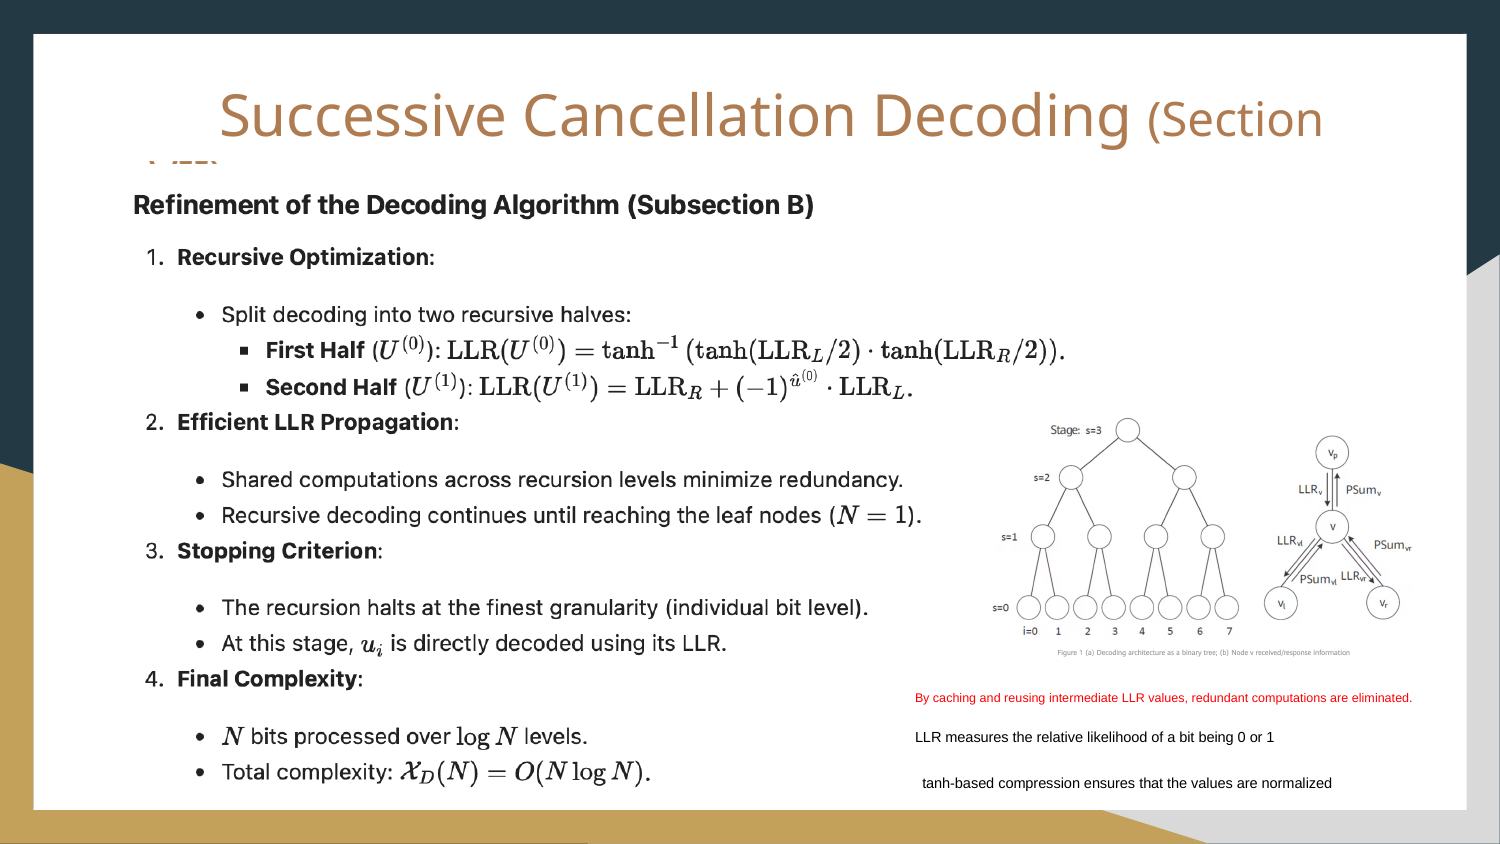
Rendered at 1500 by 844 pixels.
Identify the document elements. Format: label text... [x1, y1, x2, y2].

text_box LLR measures the relative likelihood of a bit being 0 or 1 [900, 712, 1355, 760]
text_box tanh-based compression ensures that the values are normalized [907, 758, 1363, 807]
text_box By caching and reusing intermediate LLR values, redundant computations are eliminated. [900, 674, 1444, 721]
picture [96, 164, 1430, 810]
title Successive Cancellation Decoding (Section VII) [134, 63, 1366, 221]
